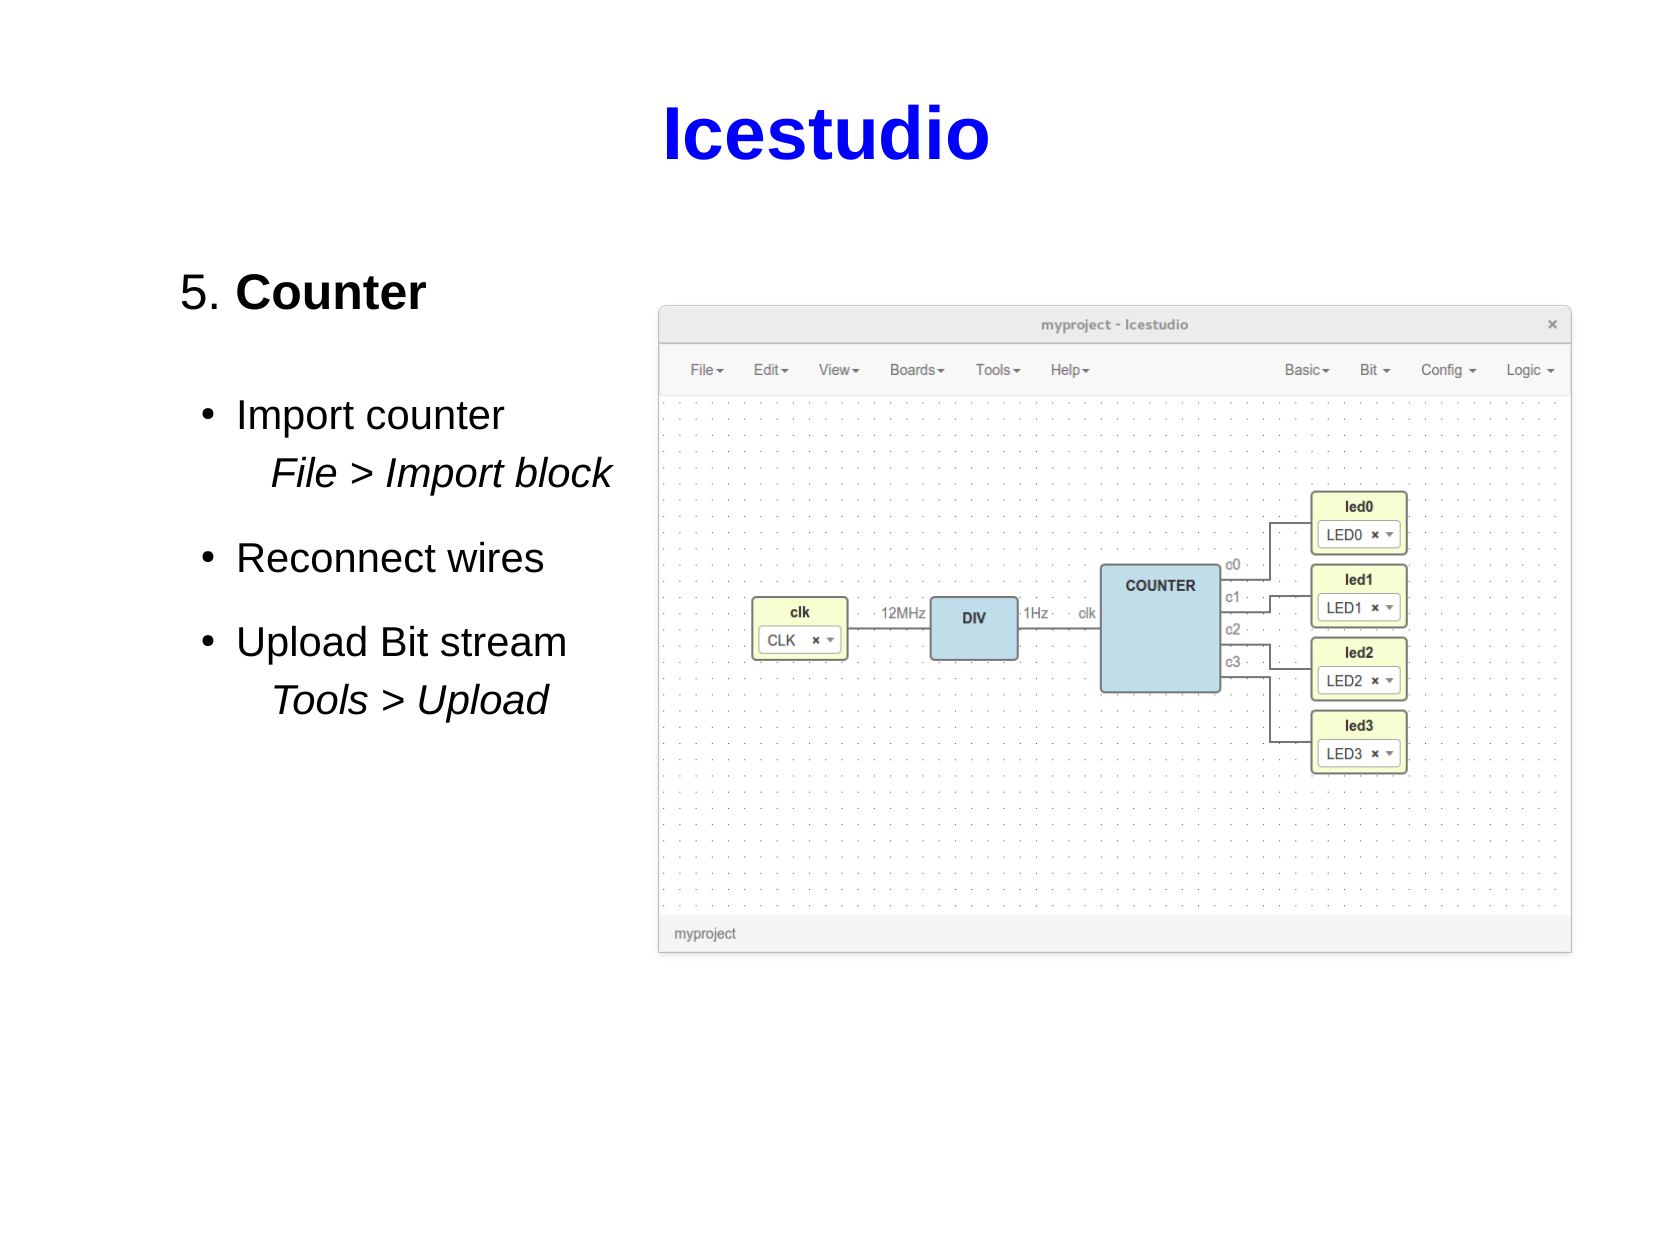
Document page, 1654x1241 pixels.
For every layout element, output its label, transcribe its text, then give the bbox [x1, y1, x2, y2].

text_box Import counter File > Import block Reconnect wires Upload Bit stream Tools > Upload [185, 384, 1486, 1192]
title Icestudio [82, 30, 1571, 238]
picture [648, 299, 1580, 963]
text_box 5. Counter [165, 239, 665, 345]
